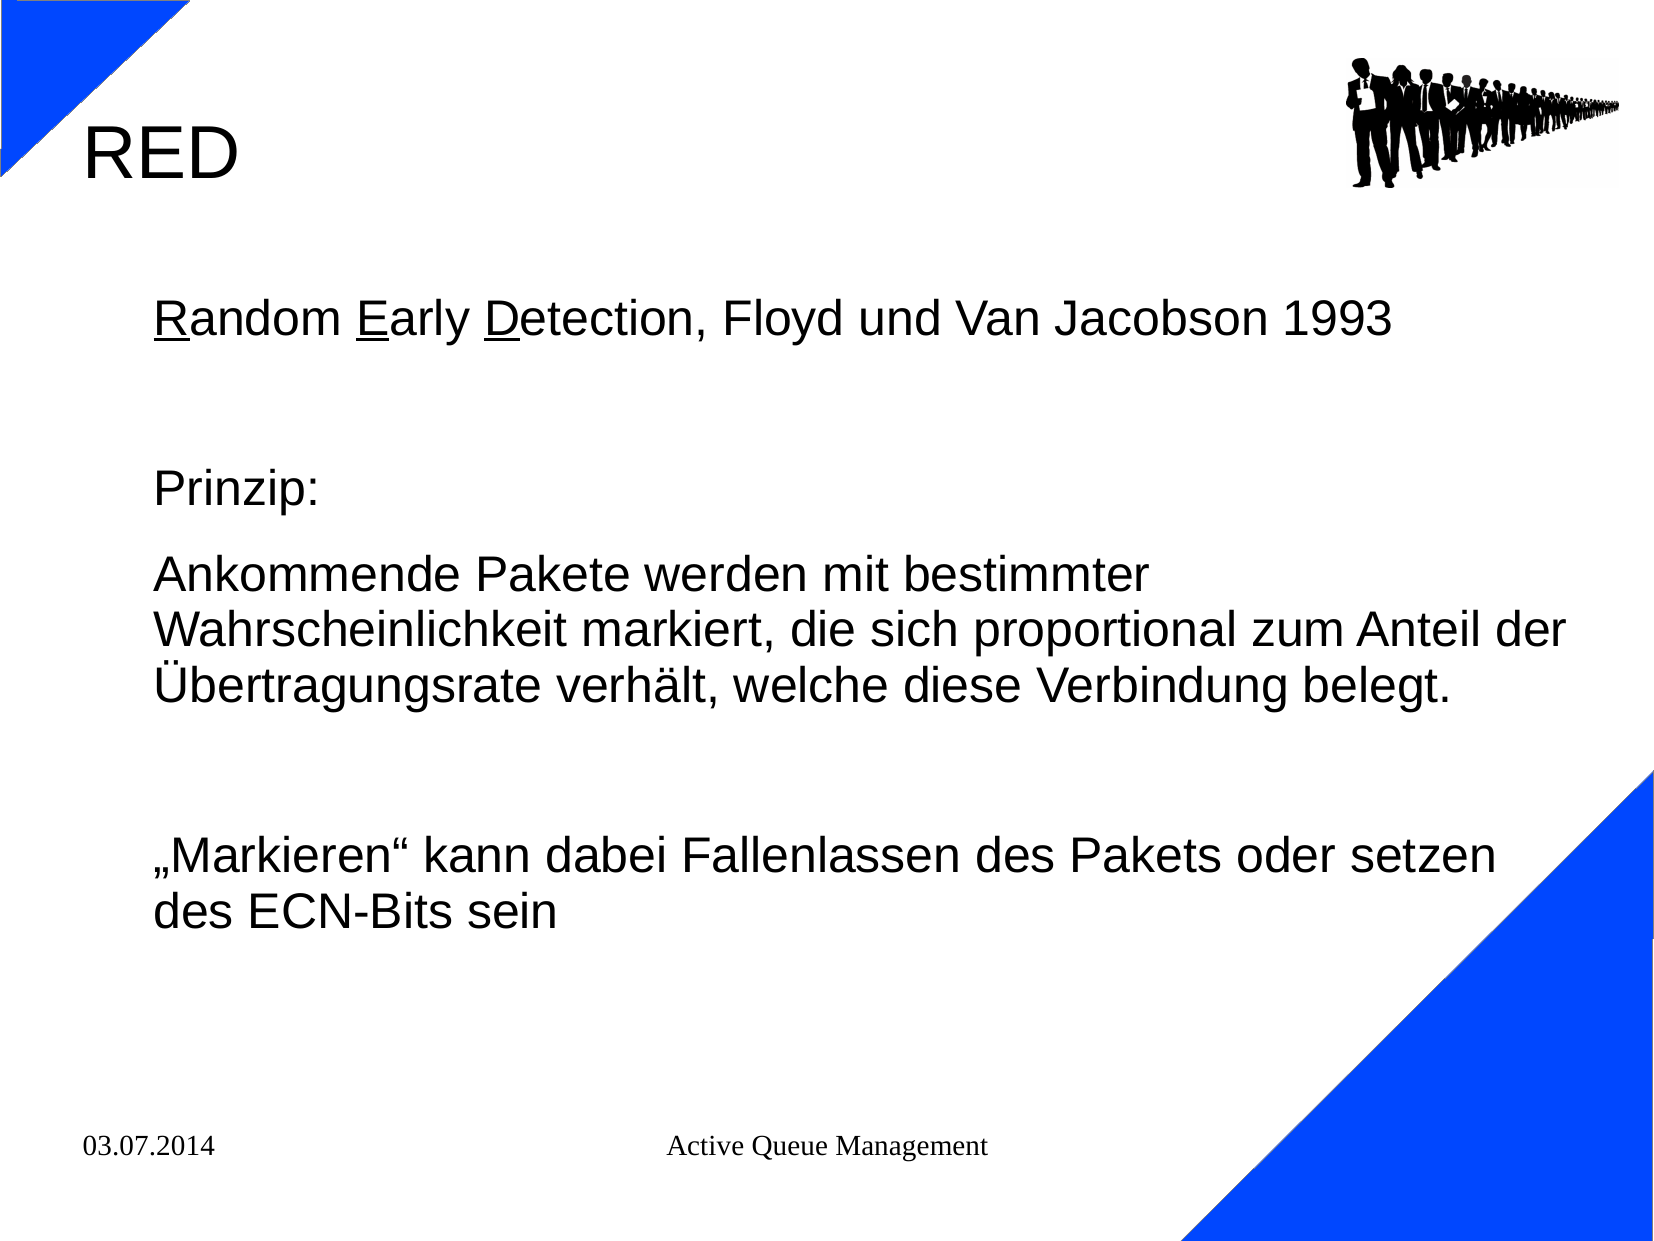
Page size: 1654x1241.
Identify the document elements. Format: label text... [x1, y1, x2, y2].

text_box [1180, 770, 1654, 1241]
text_box [0, 0, 190, 177]
title RED [82, 49, 1571, 257]
picture [1346, 58, 1619, 188]
list Random Early Detection, Floyd und Van Jacobson 1993 Prinzip: Ankommende Pakete werden mit bestimmter Wahrscheinlichkeit markiert, die sich proportional zum Anteil der Übertragungsrate verhält, welche diese Verbindung belegt. „Markieren“ kann dabei Fallenlassen des Pakets oder setzen des ECN-Bits sein [82, 290, 1571, 1109]
